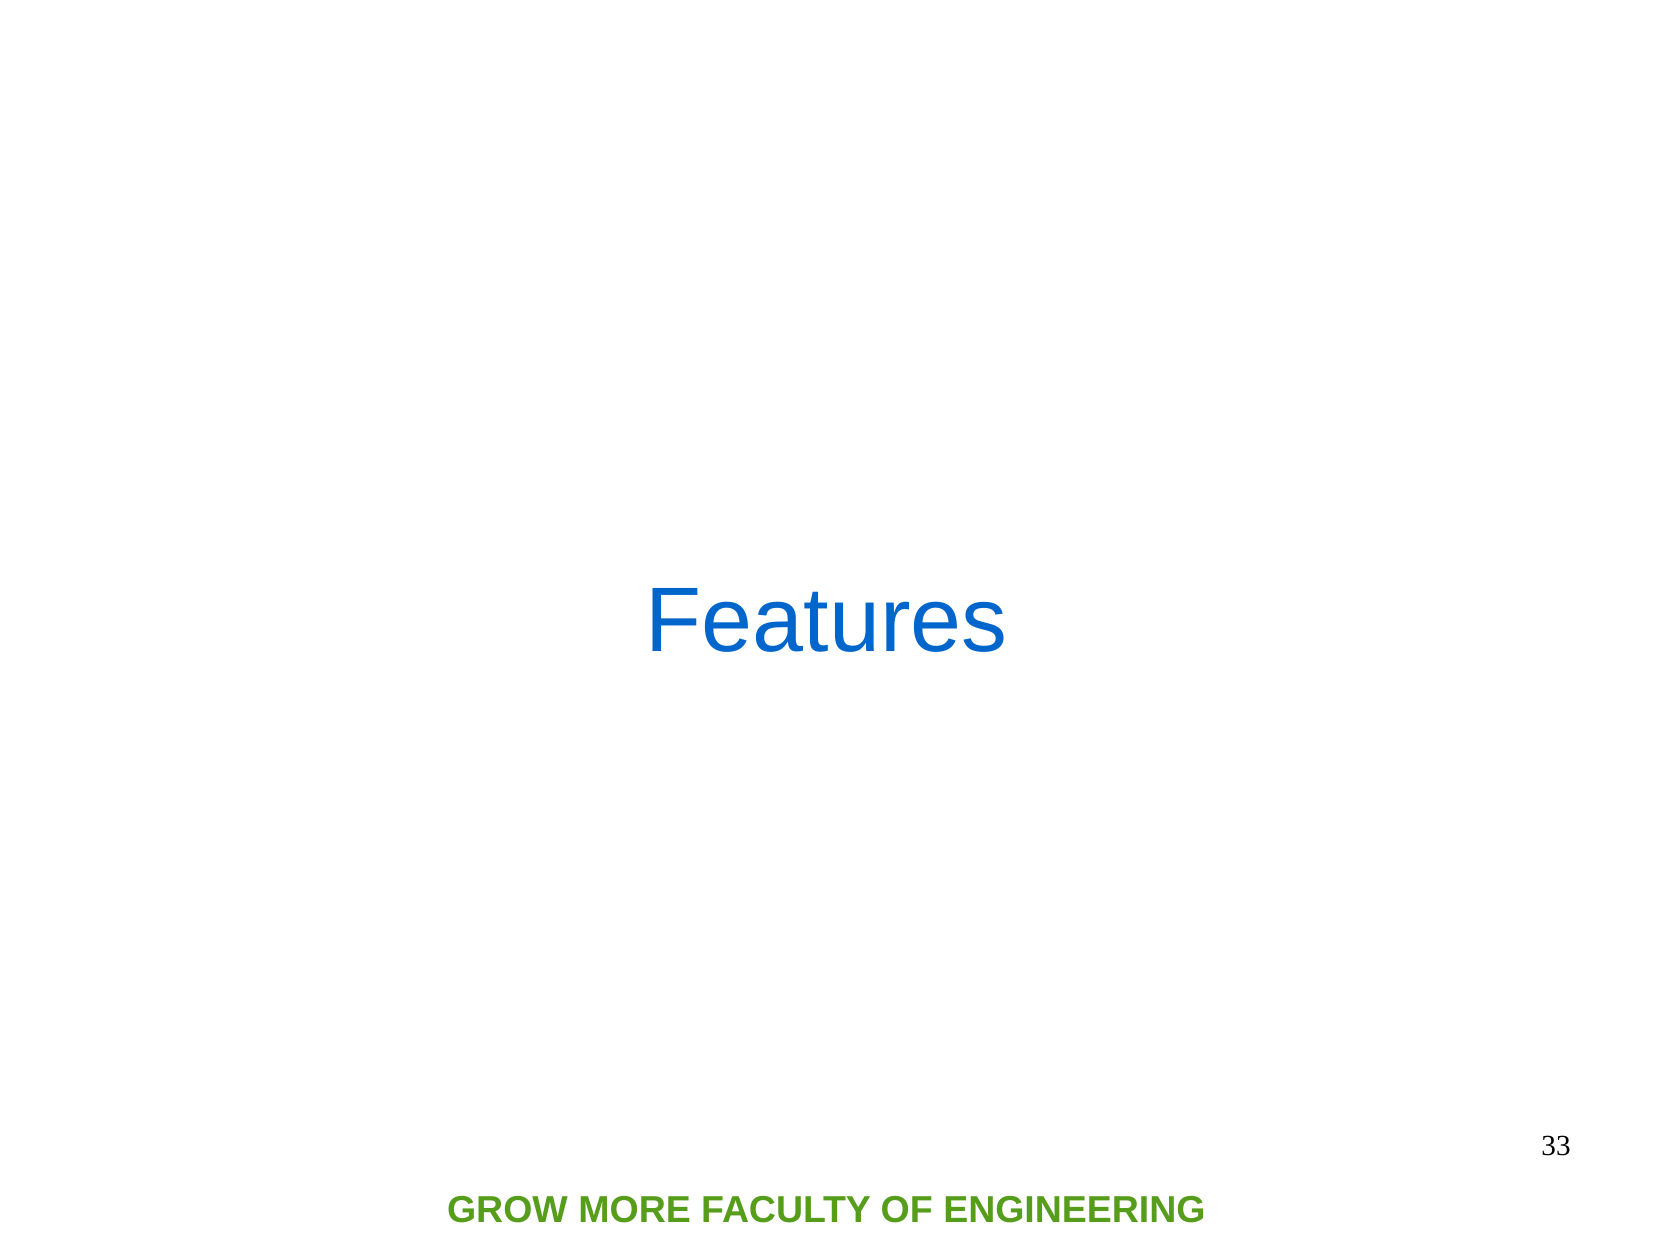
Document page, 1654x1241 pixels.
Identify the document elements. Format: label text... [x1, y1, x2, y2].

title Features [82, 516, 1571, 724]
